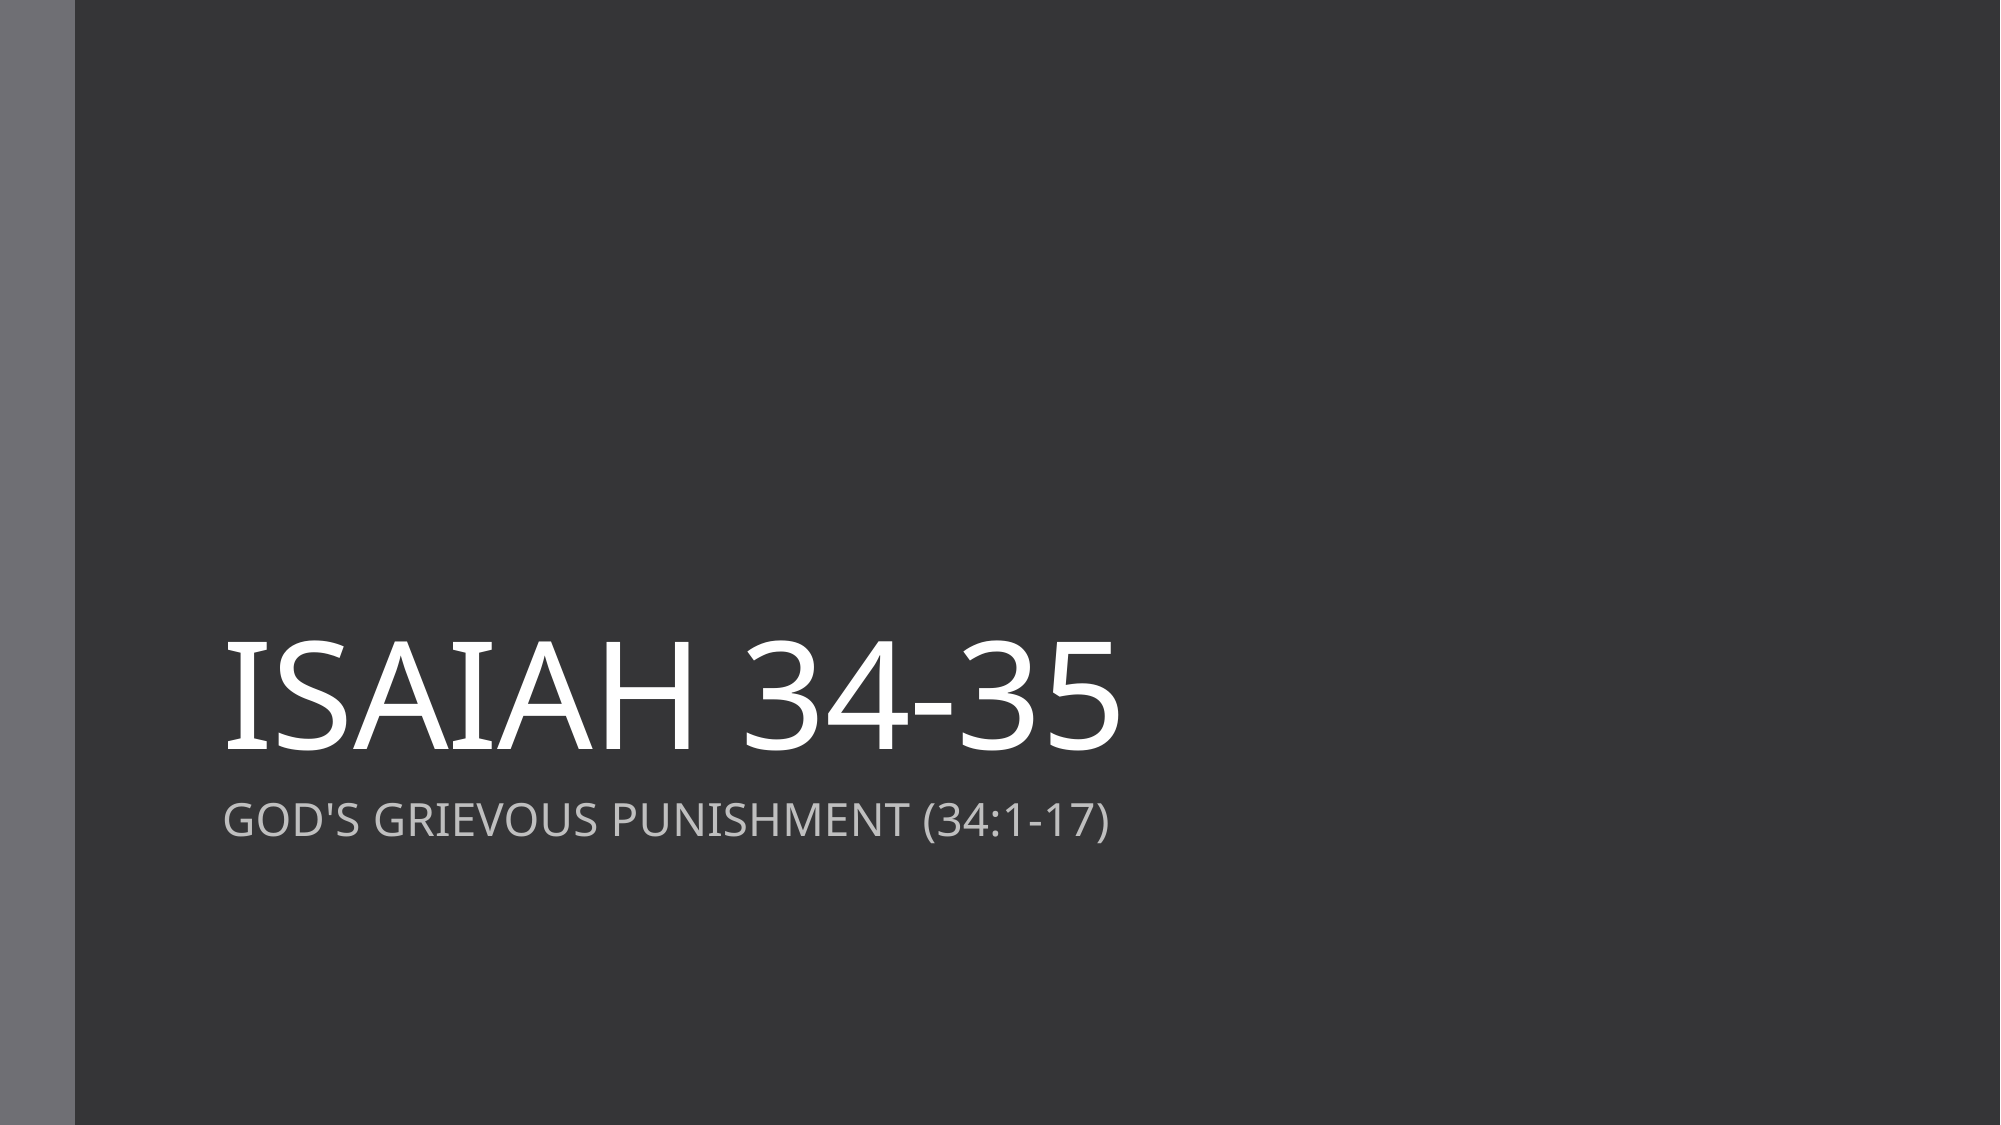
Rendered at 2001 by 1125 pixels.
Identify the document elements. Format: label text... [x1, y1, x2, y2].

title ISAIAH 34-35 [206, 124, 1752, 787]
subtitle GOD'S GRIEVOUS PUNISHMENT (34:1-17) [206, 787, 1752, 1066]
